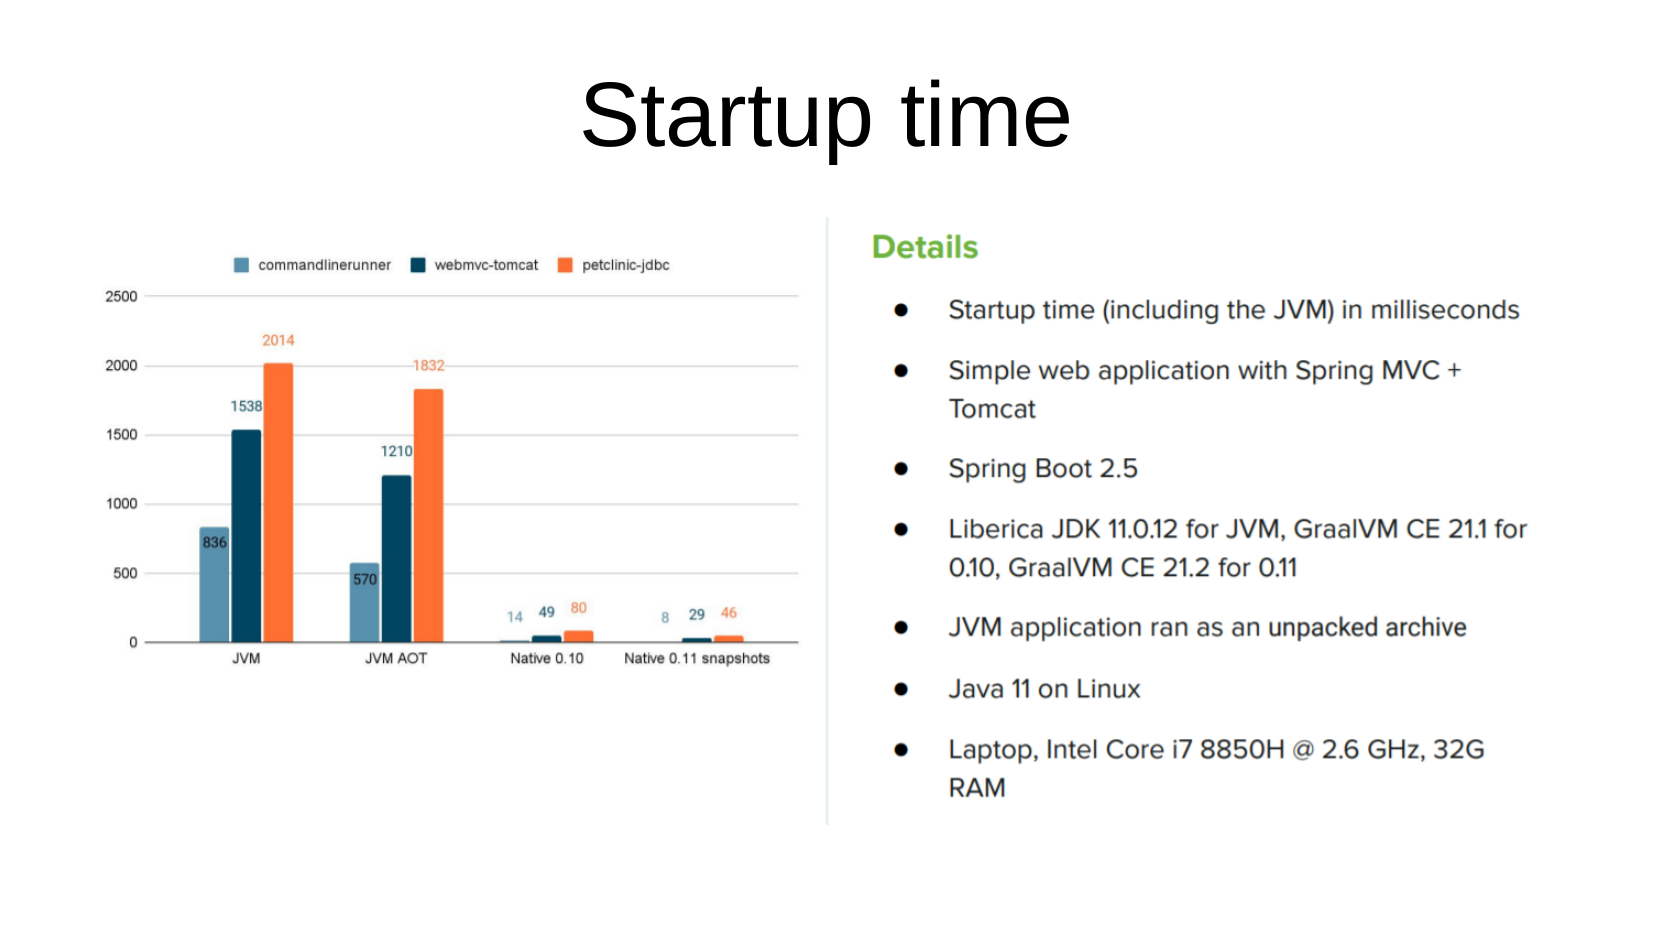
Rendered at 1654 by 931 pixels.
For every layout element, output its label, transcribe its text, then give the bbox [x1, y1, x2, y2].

title Startup time [82, 37, 1571, 193]
picture [75, 217, 1554, 826]
